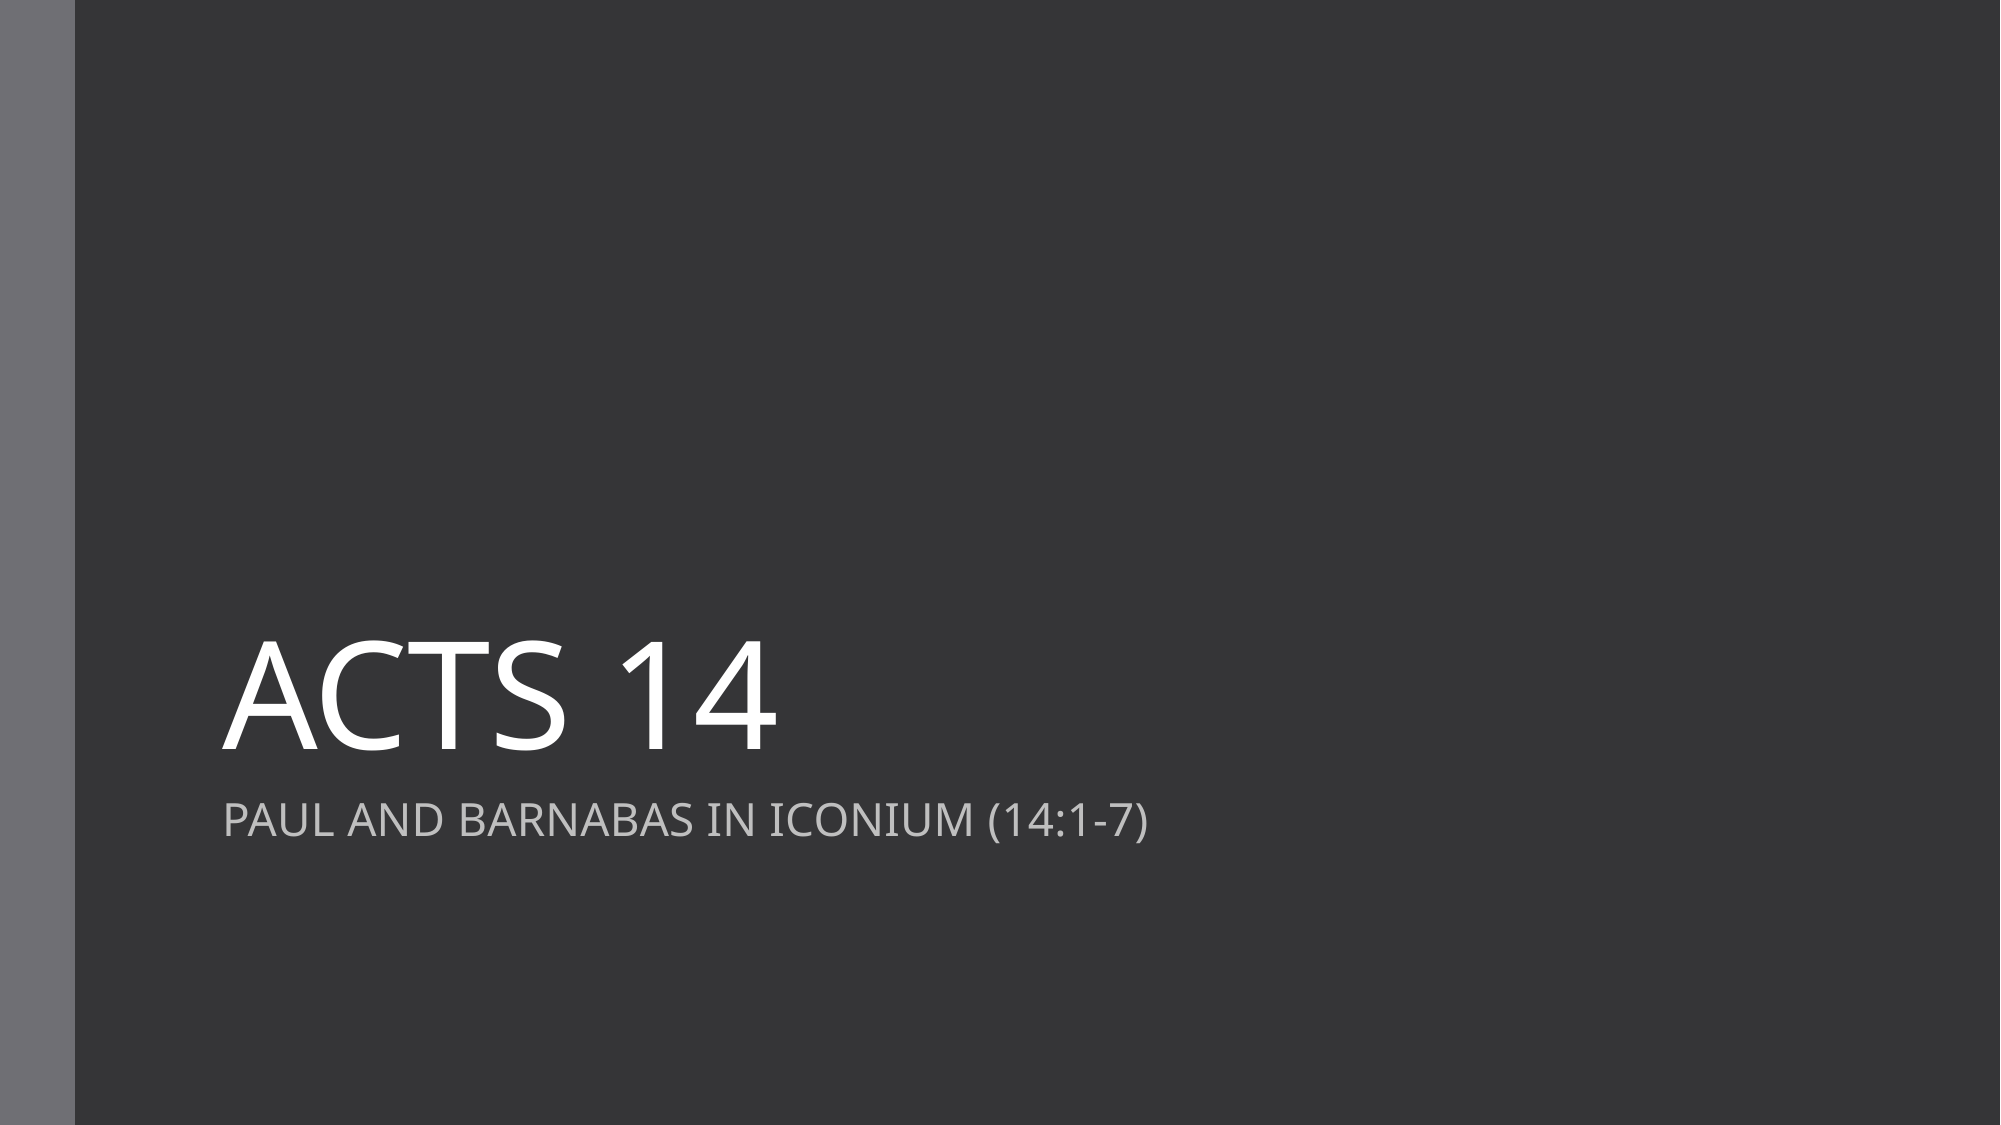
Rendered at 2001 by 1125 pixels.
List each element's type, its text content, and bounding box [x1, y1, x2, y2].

subtitle PAUL AND BARNABAS IN ICONIUM (14:1-7) [206, 787, 1752, 1066]
title ACTS 14 [206, 124, 1752, 787]
